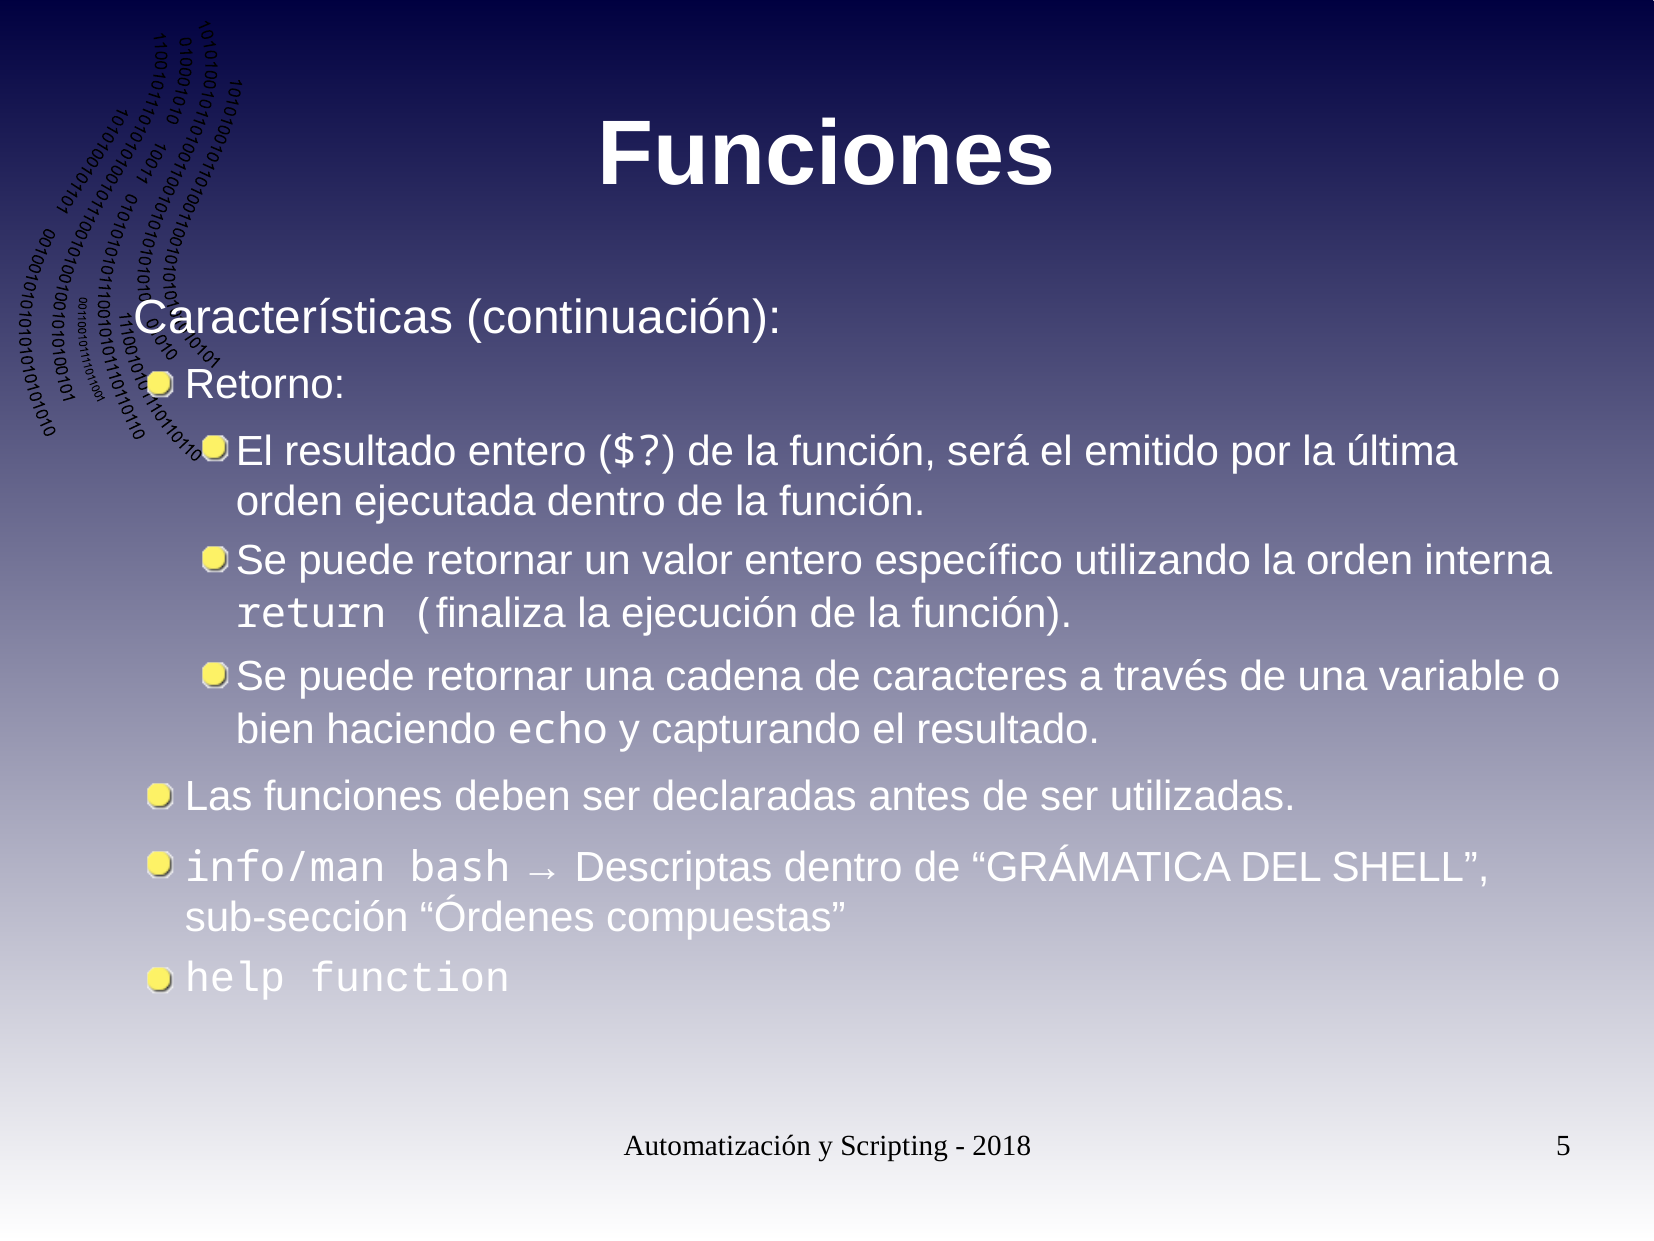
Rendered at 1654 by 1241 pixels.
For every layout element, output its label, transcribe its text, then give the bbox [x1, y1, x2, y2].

picture [18, 20, 243, 461]
title Funciones [82, 49, 1571, 257]
list Características (continuación): Retorno: El resultado entero ($?) de la función, será el emitido por la última orden ejecutada dentro de la función. Se puede retornar un valor entero específico utilizando la orden interna return (finaliza la ejecución de la función). Se puede retornar una cadena de caracteres a través de una variable o bien haciendo echo y capturando el resultado. Las funciones deben ser declaradas antes de ser utilizadas. info/man bash → Descriptas dentro de “GRÁMATICA DEL SHELL”, sub-sección “Órdenes compuestas” help function [82, 290, 1571, 1010]
